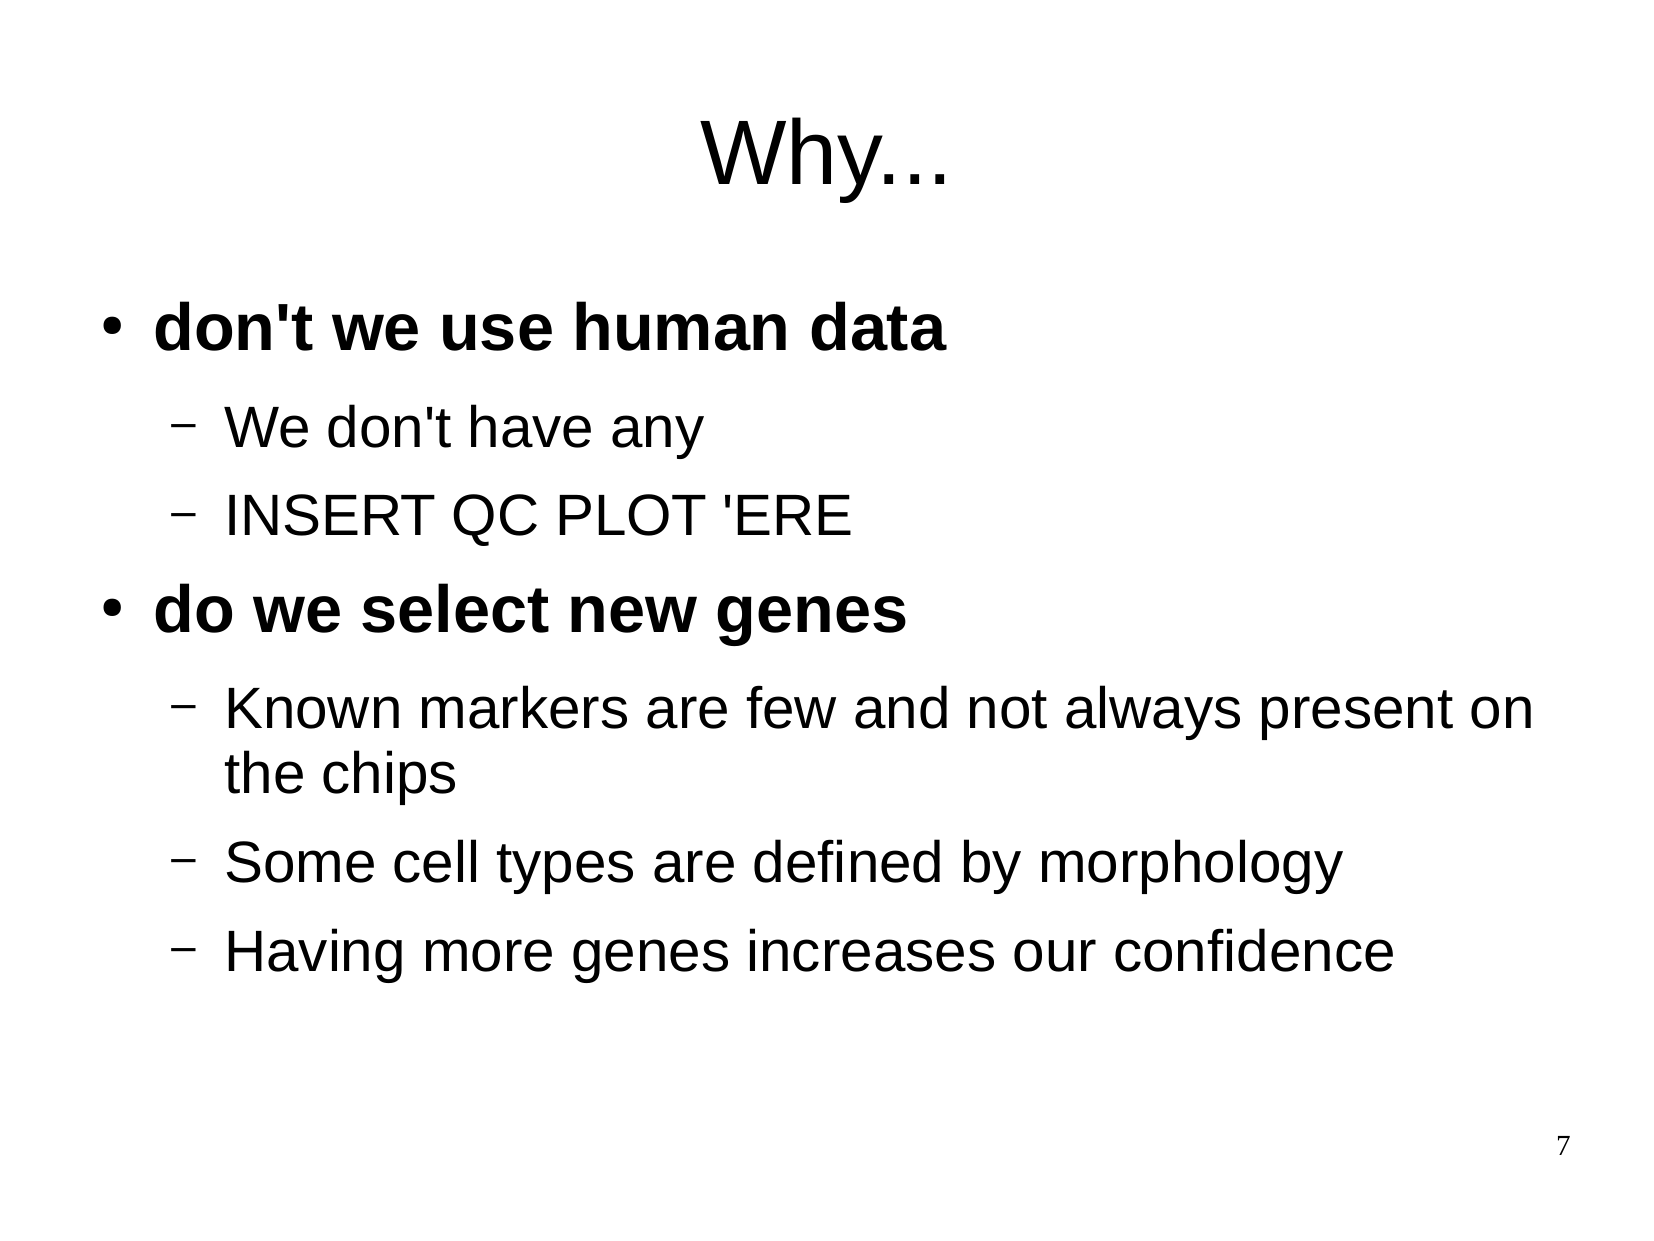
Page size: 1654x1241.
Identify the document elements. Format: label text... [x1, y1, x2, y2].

list don't we use human data We don't have any INSERT QC PLOT 'ERE do we select new genes Known markers are few and not always present on the chips Some cell types are defined by morphology Having more genes increases our confidence [82, 290, 1571, 1010]
title Why... [82, 49, 1571, 257]
